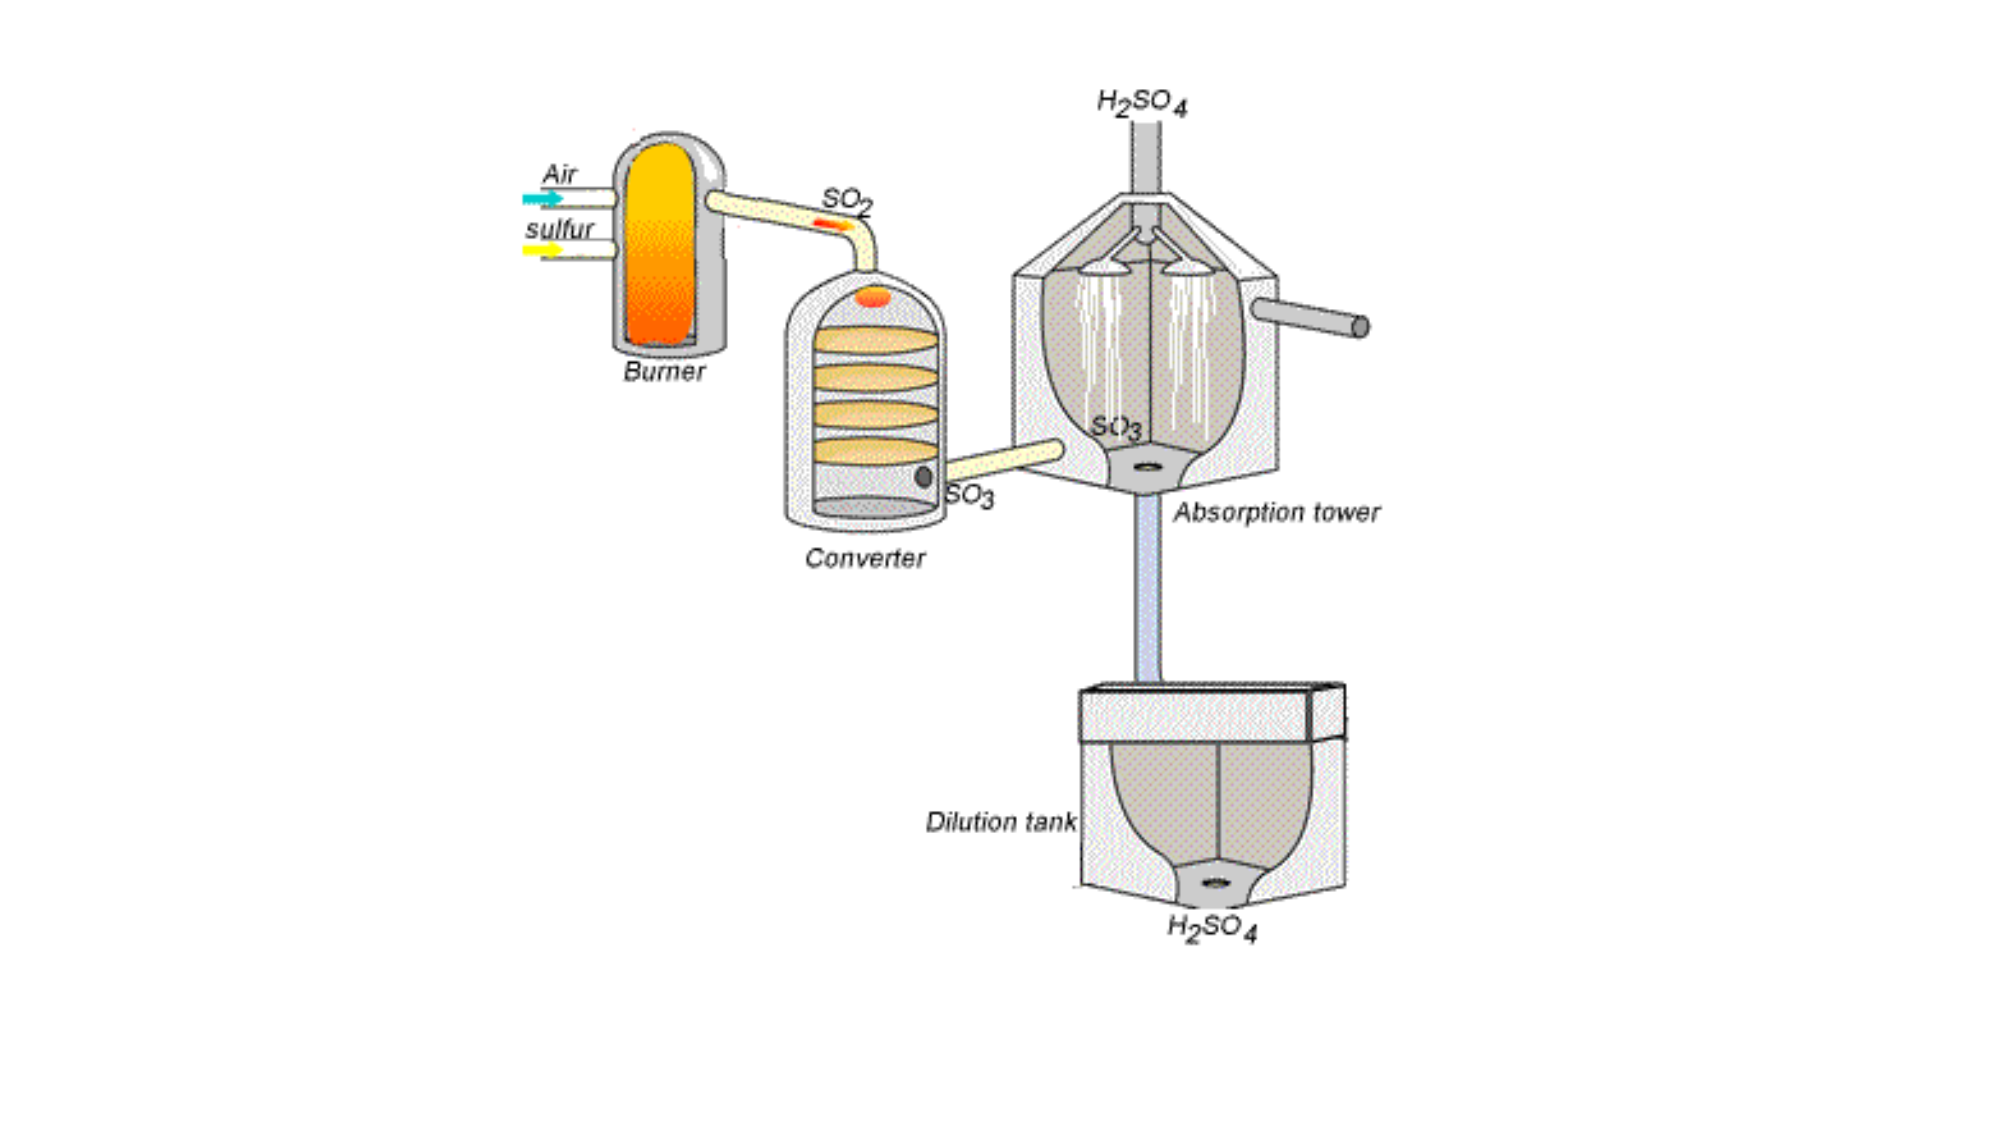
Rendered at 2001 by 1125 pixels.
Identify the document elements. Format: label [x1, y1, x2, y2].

picture [439, 1, 1462, 1025]
